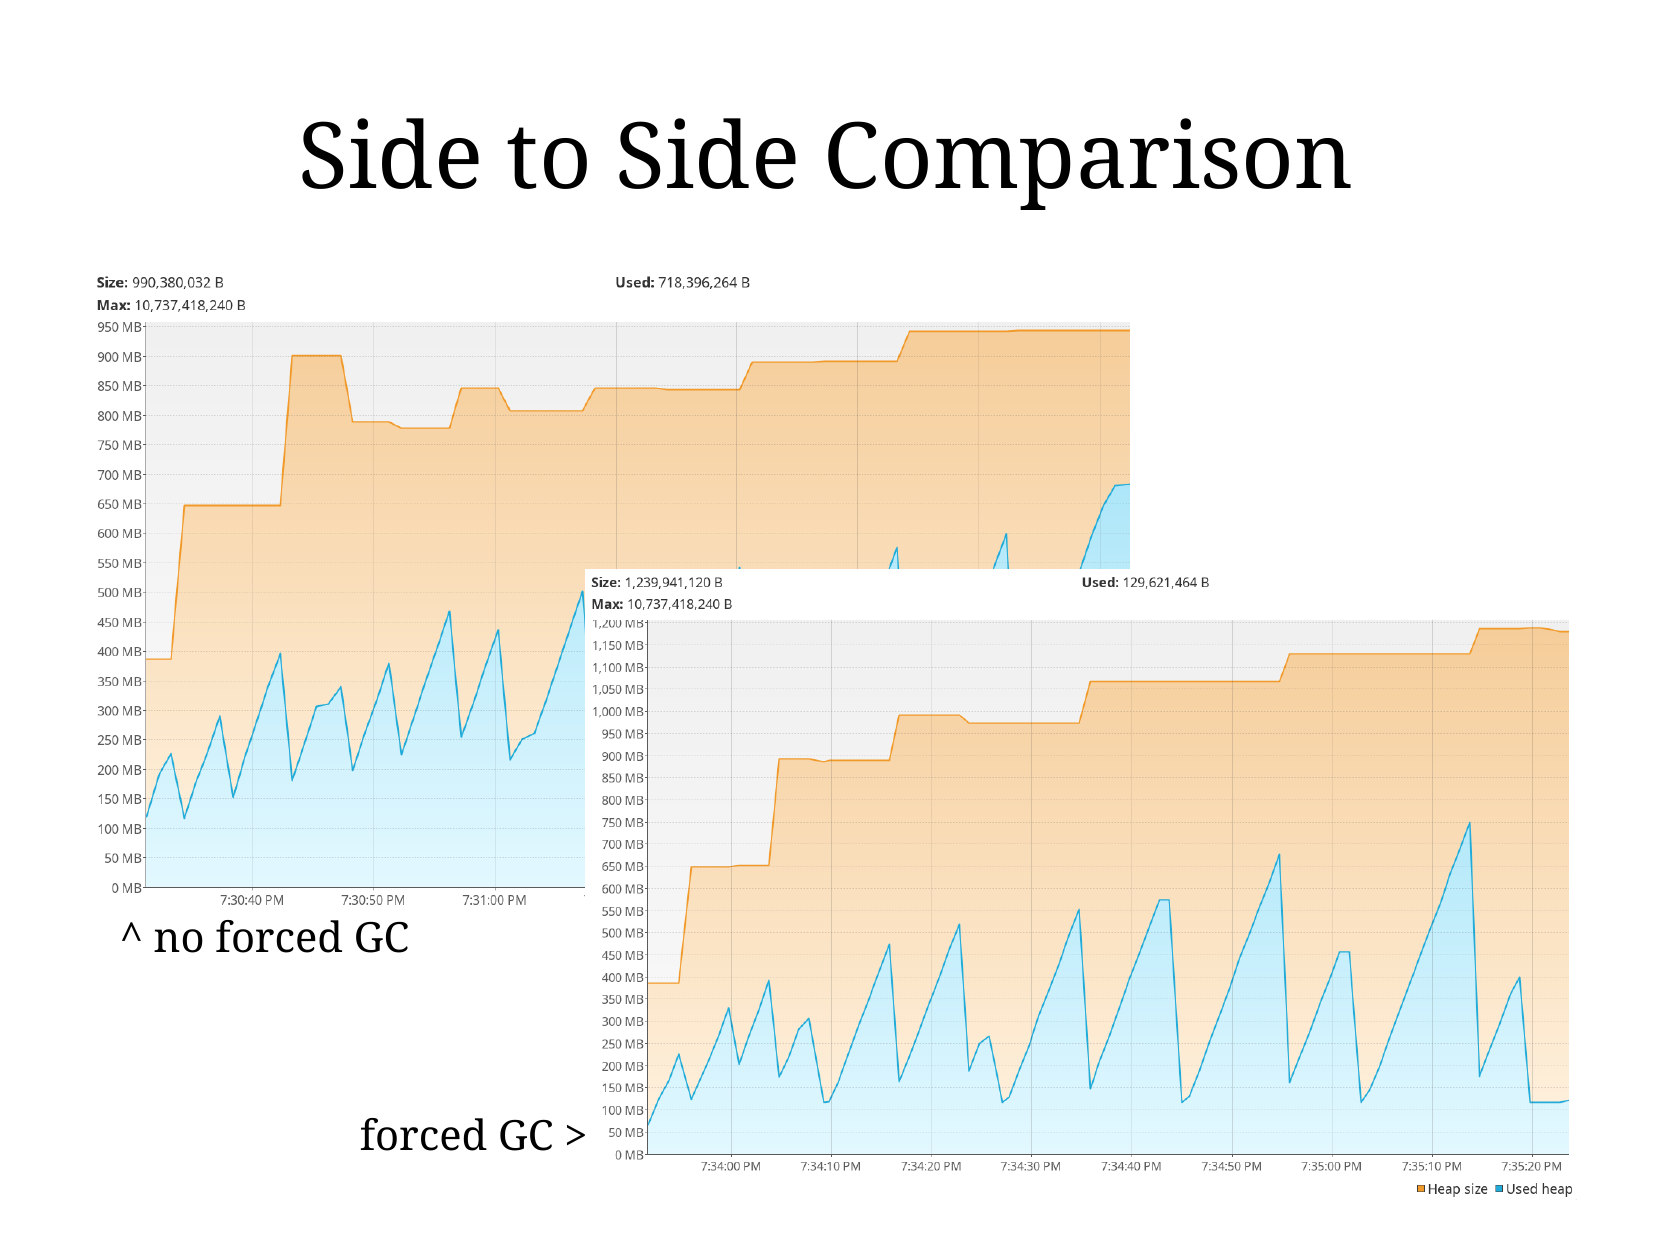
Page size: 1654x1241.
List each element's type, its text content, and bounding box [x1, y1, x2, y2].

text_box forced GC > [345, 1098, 736, 1171]
text_box ^ no forced GC [105, 900, 496, 972]
picture [90, 269, 1577, 1201]
title Side to Side Comparison [82, 49, 1571, 257]
